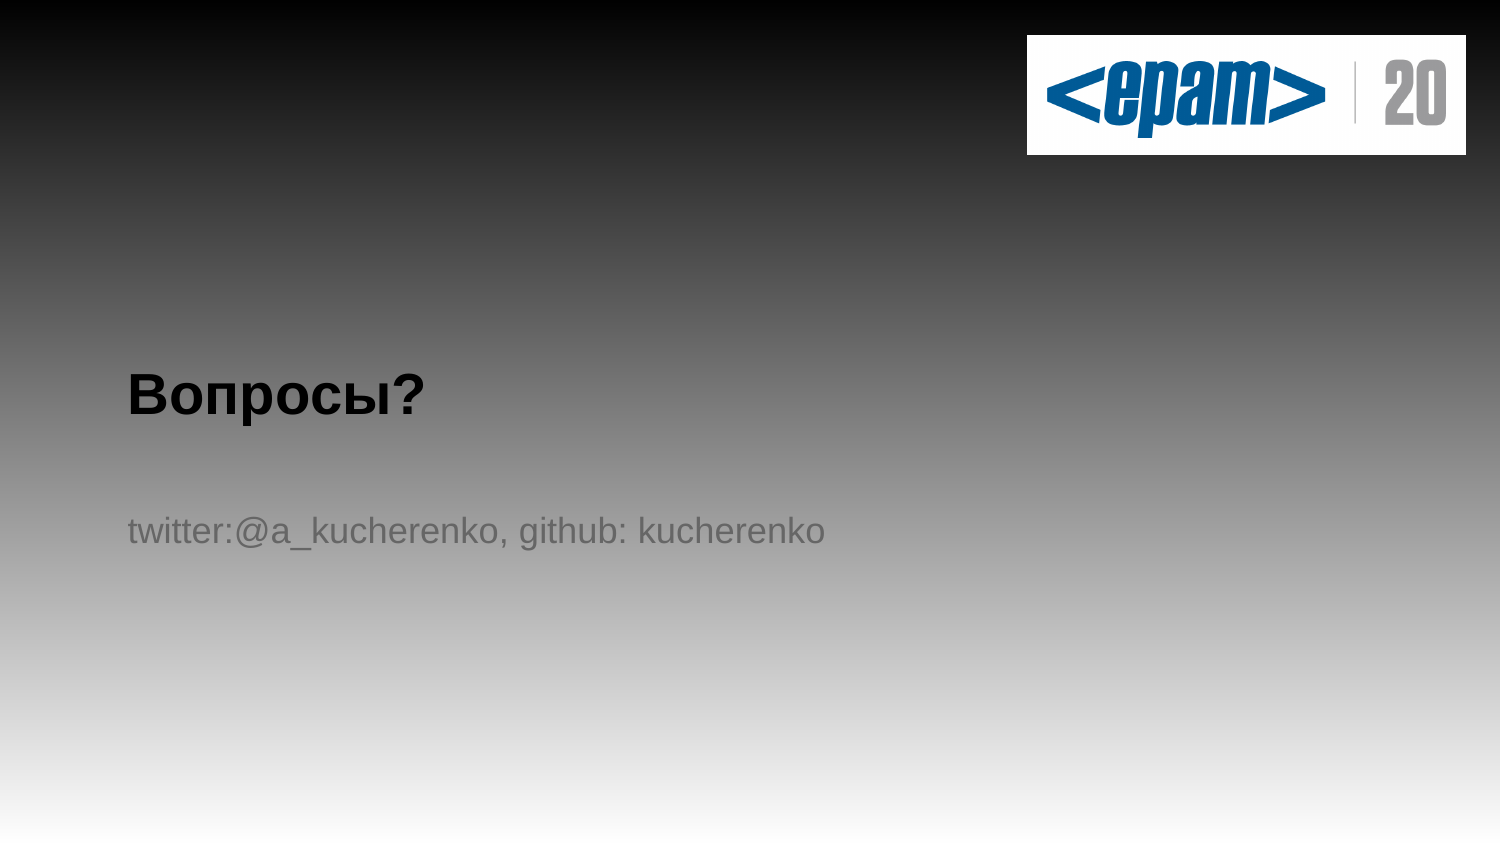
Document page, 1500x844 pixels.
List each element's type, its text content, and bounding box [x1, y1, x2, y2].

title Вопросы? [112, 259, 1388, 450]
picture [1027, 35, 1466, 155]
subtitle twitter:@a_kucherenko, github: kucherenko [112, 465, 1388, 595]
